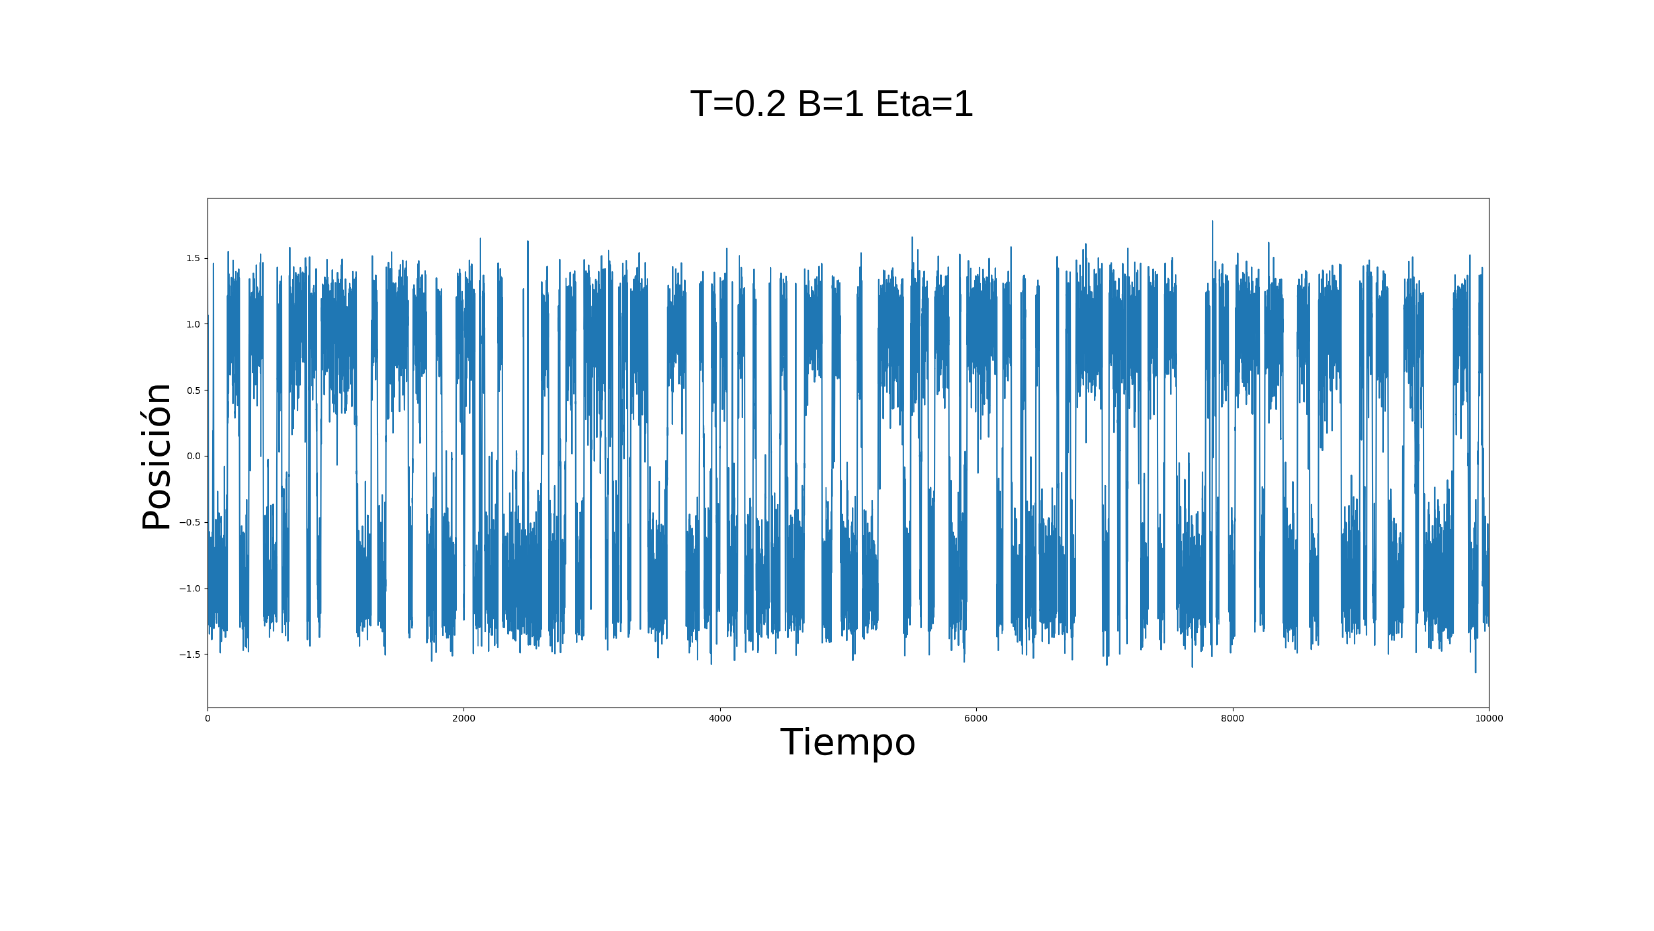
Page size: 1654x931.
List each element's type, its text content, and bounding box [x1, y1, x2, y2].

text_box T=0.2 B=1 Eta=1 [675, 75, 990, 118]
picture [0, 118, 1654, 781]
